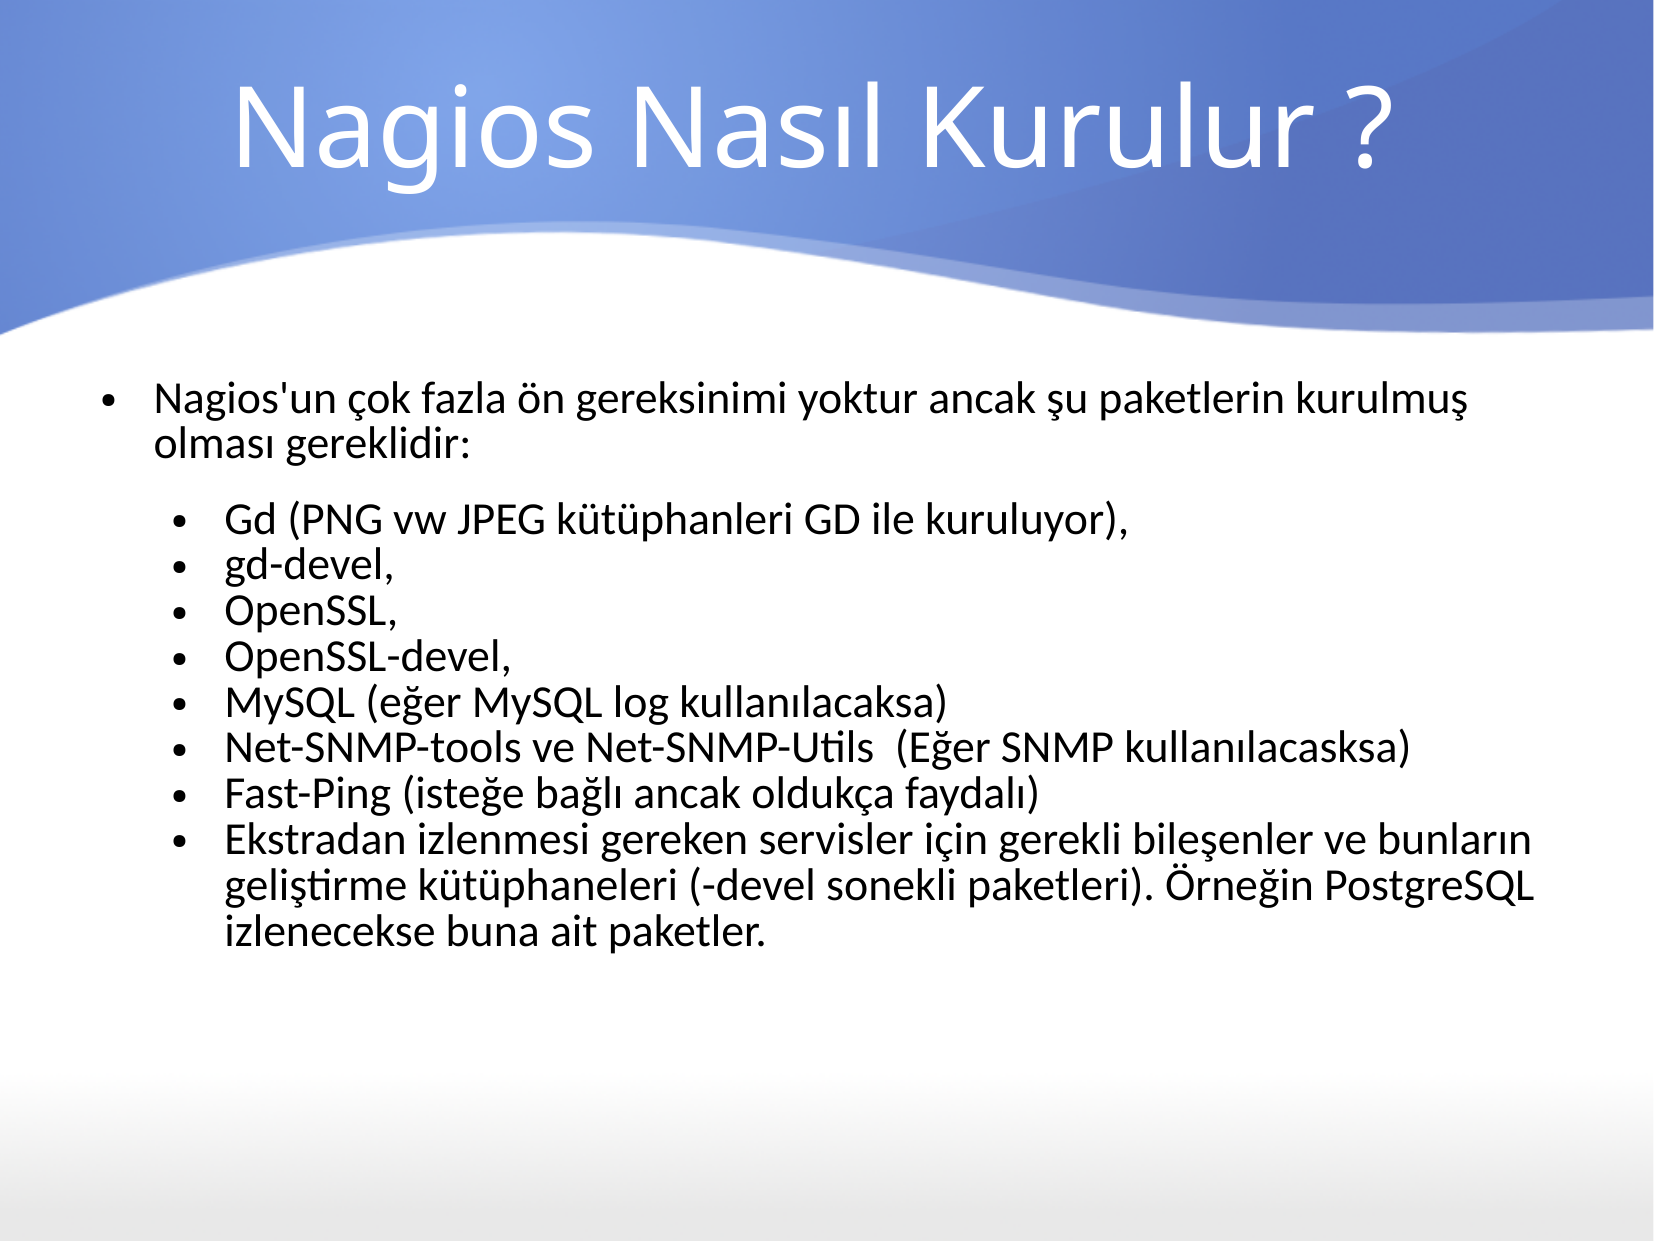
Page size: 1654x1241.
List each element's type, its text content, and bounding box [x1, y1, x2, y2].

list Nagios'un çok fazla ön gereksinimi yoktur ancak şu paketlerin kurulmuş olması gereklidir: Gd (PNG vw JPEG kütüphanleri GD ile kuruluyor), gd-devel, OpenSSL, OpenSSL-devel, MySQL (eğer MySQL log kullanılacaksa) Net-SNMP-tools ve Net-SNMP-Utils (Eğer SNMP kullanılacasksa) Fast-Ping (isteğe bağlı ancak oldukça faydalı) Ekstradan izlenmesi gereken servisler için gerekli bileşenler ve bunların geliştirme kütüphaneleri (-devel sonekli paketleri). Örneğin PostgreSQL izlenecekse buna ait paketler. [82, 378, 1571, 1093]
picture [0, 0, 1654, 1241]
title Nagios Nasıl Kurulur ? [82, 19, 1571, 228]
